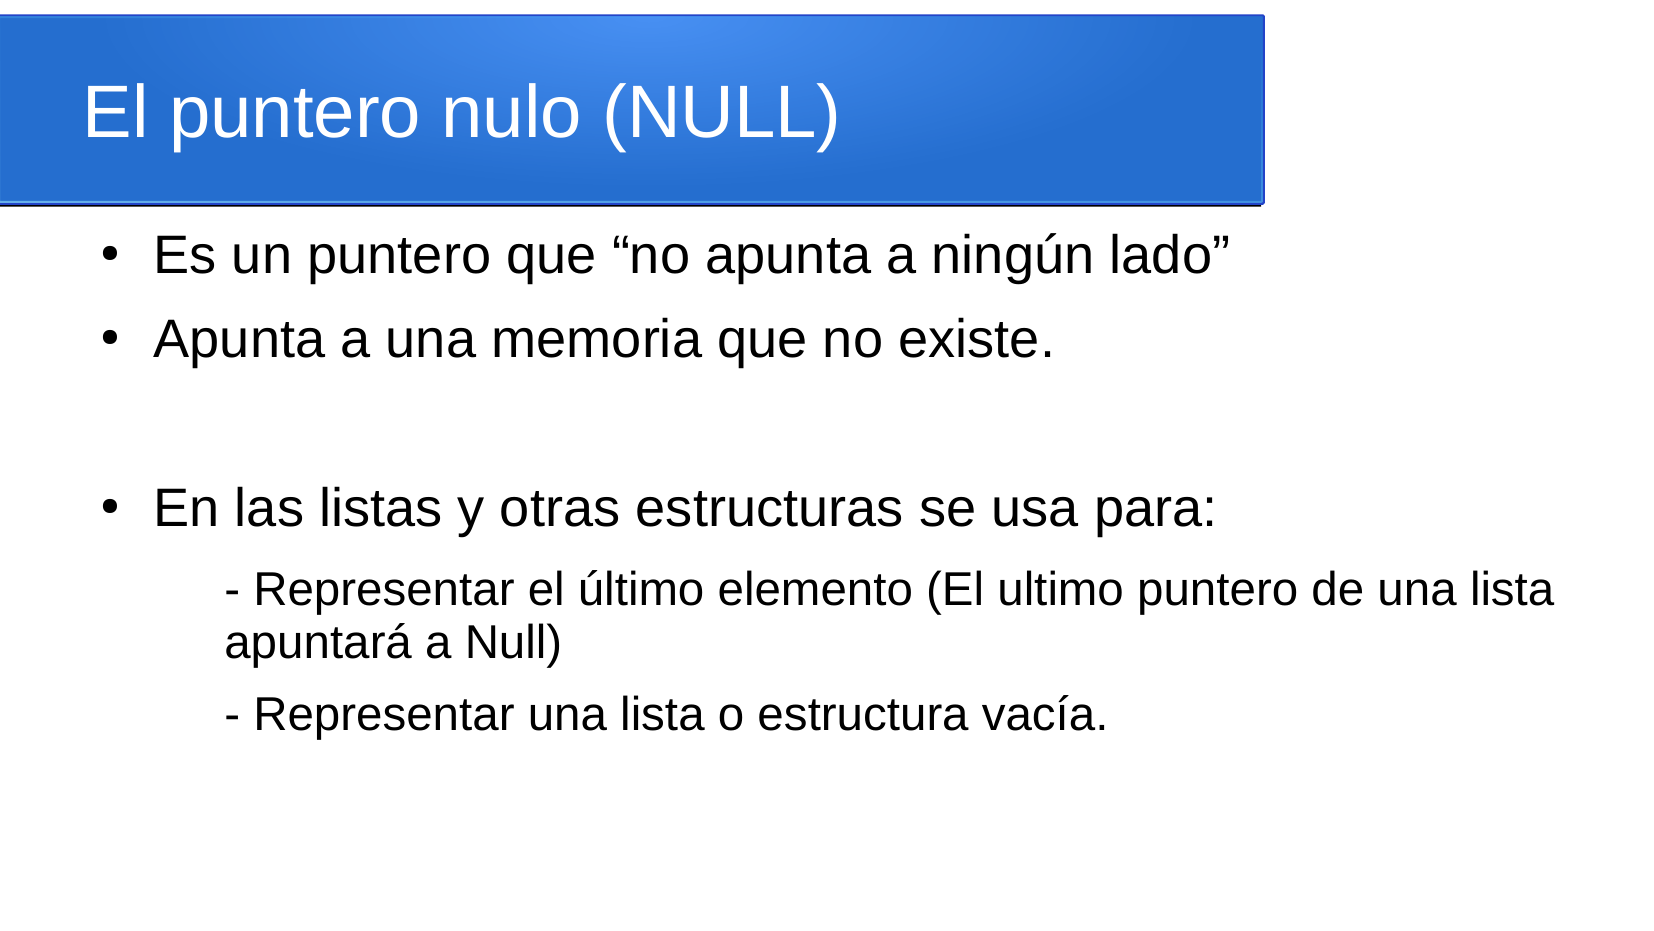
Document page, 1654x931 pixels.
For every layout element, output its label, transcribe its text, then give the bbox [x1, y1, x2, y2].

list Es un puntero que “no apunta a ningún lado” Apunta a una memoria que no existe. En las listas y otras estructuras se usa para: - Representar el último elemento (El ultimo puntero de una lista apuntará a Null) - Representar una lista o estructura vacía. [82, 224, 1571, 764]
title El puntero nulo (NULL) [82, 35, 1235, 189]
